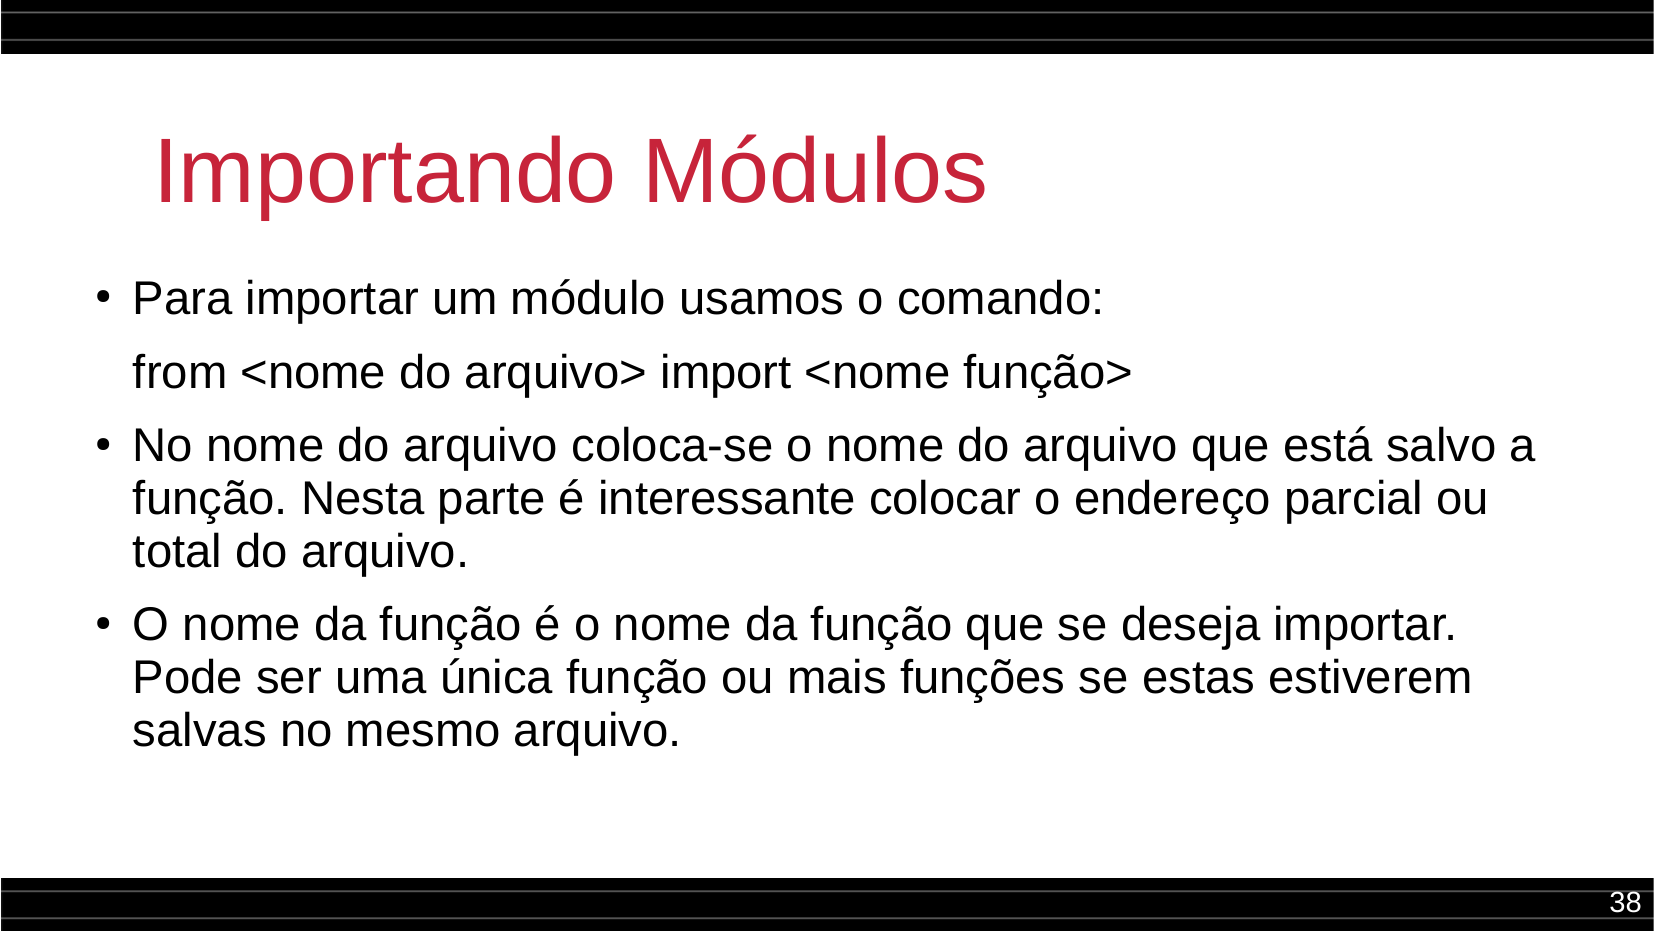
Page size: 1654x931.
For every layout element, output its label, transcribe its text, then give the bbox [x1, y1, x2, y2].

picture [1, 0, 1654, 54]
list Para importar um módulo usamos o comando: from <nome do arquivo> import <nome função> No nome do arquivo coloca-se o nome do arquivo que está salvo a função. Nesta parte é interessante colocar o endereço parcial ou total do arquivo. O nome da função é o nome da função que se deseja importar. Pode ser uma única função ou mais funções se estas estiverem salvas no mesmo arquivo. [82, 271, 1571, 758]
title Importando Módulos [82, 92, 1571, 249]
picture [1, 878, 1654, 931]
